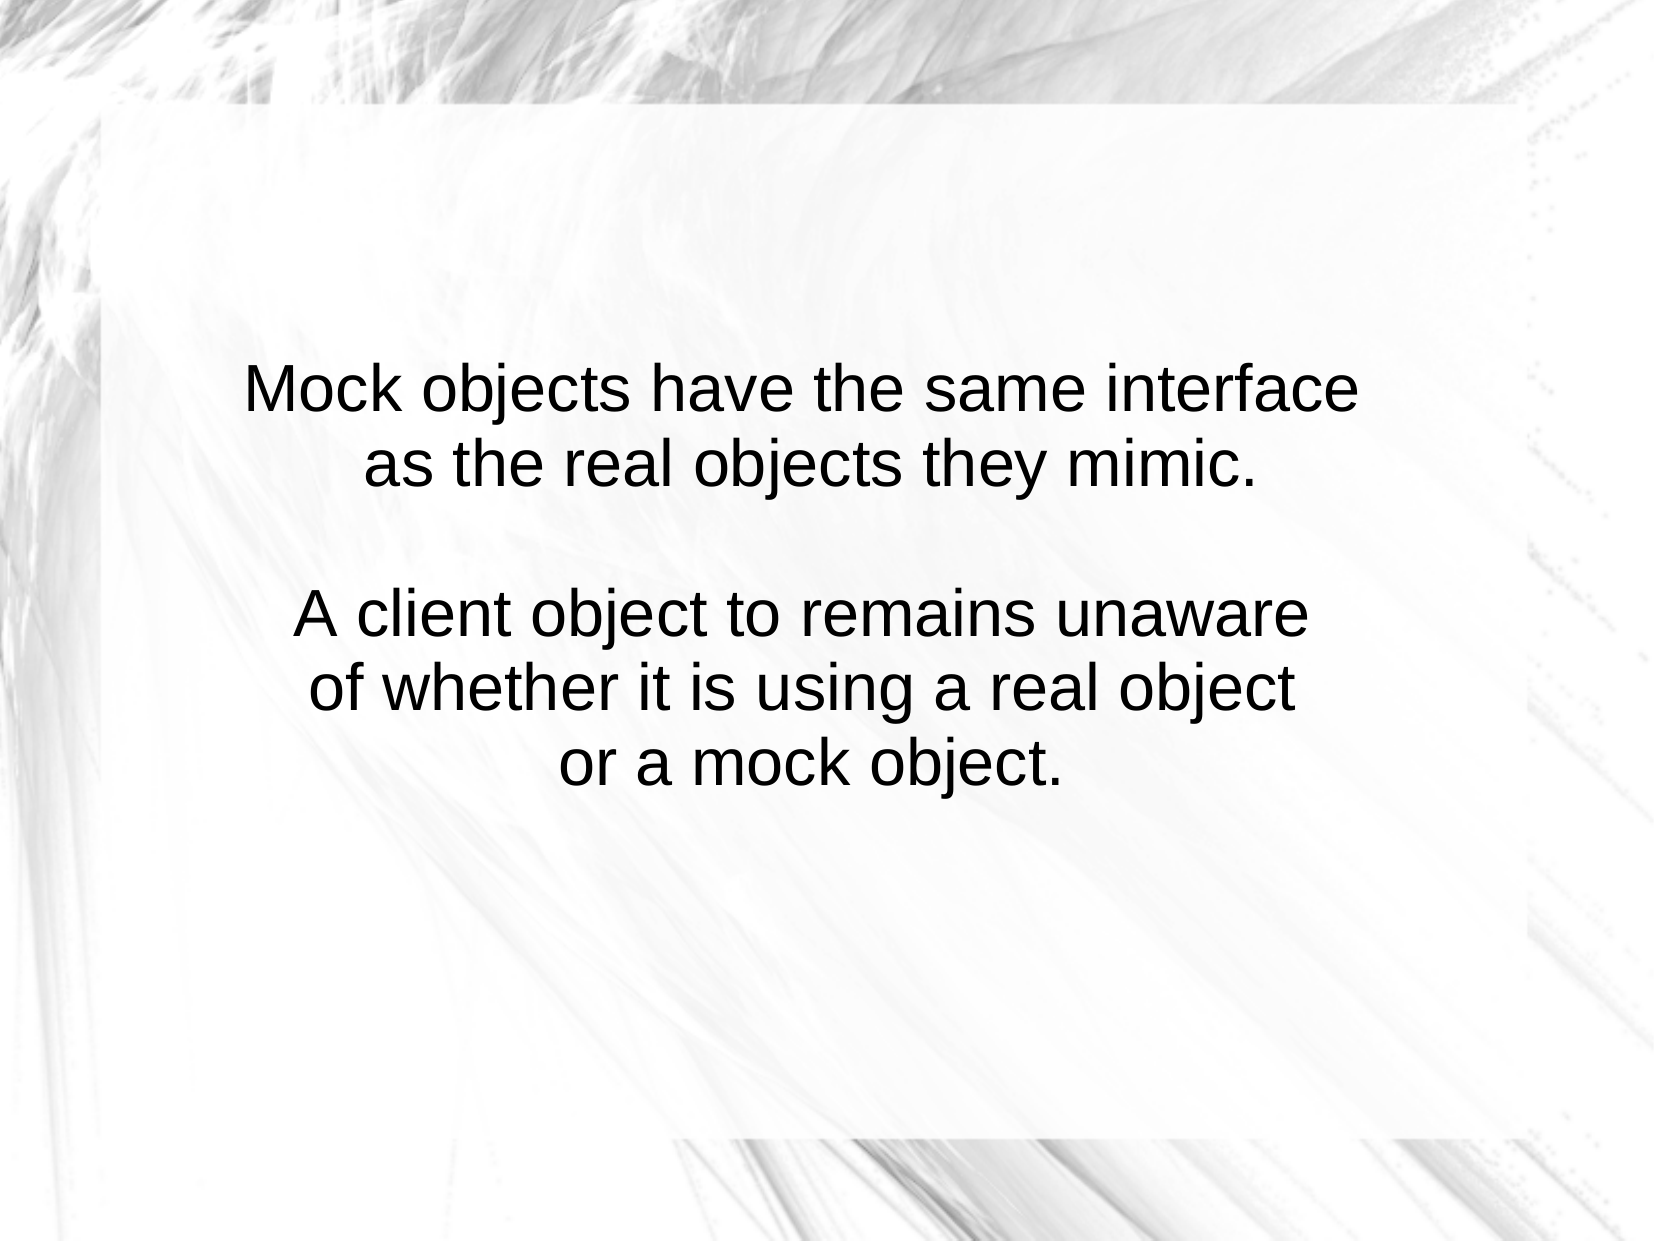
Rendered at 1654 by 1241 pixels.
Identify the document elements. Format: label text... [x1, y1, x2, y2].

subtitle Mock objects have the same interface as the real objects they mimic. A client object to remains unaware of whether it is using a real object or a mock object. [118, 112, 1506, 1039]
picture [0, 0, 1654, 1241]
